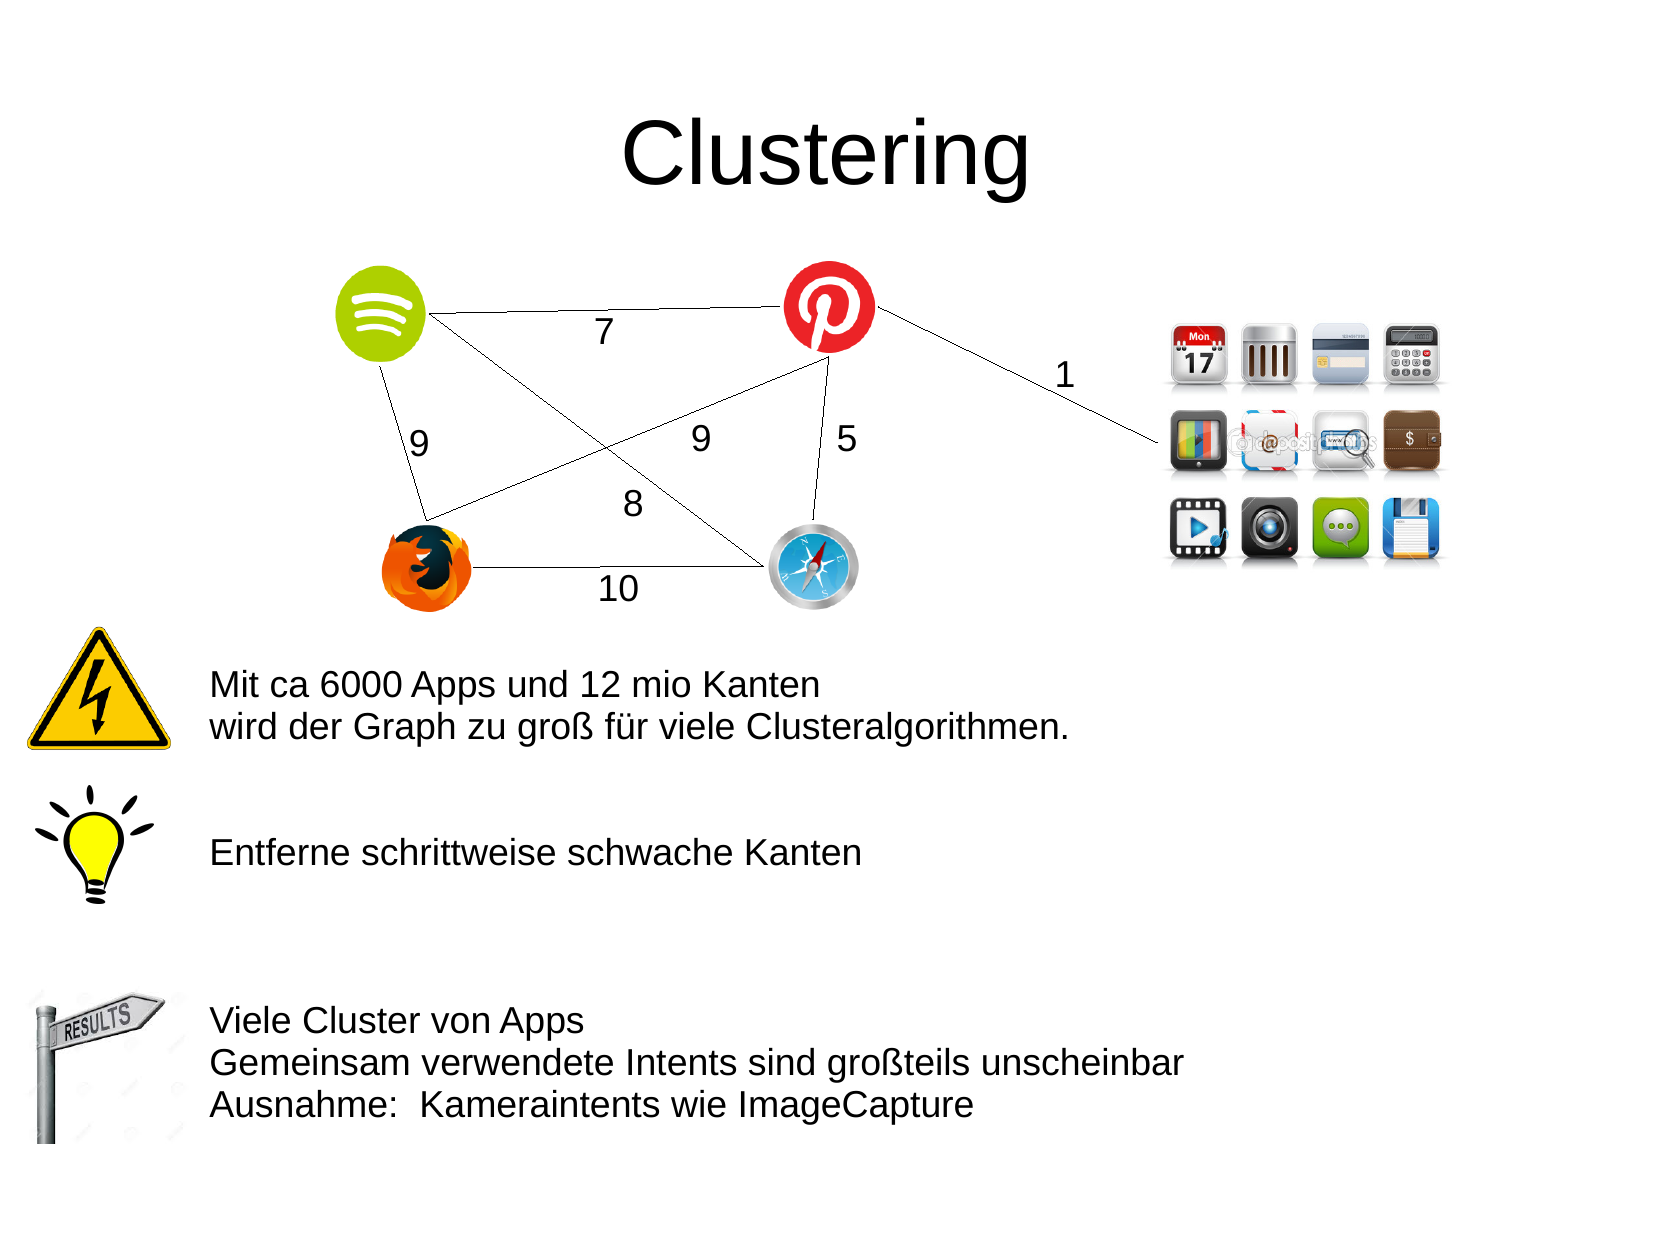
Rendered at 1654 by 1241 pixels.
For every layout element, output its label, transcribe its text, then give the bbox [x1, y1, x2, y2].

picture [779, 256, 879, 357]
picture [17, 613, 181, 768]
title Clustering [82, 49, 1571, 257]
picture [1157, 307, 1453, 579]
picture [763, 519, 863, 614]
text_box Mit ca 6000 Apps und 12 mio Kanten wird der Graph zu groß für viele Clusteralgorithmen. Entferne schrittweise schwache Kanten Viele Cluster von Apps Gemeinsam verwendete Intents sind großteils unscheinbar Ausnahme: Kameraintents wie ImageCapture [142, 614, 1200, 1133]
picture [330, 260, 430, 367]
picture [23, 986, 189, 1144]
picture [379, 520, 474, 615]
picture [35, 785, 154, 904]
